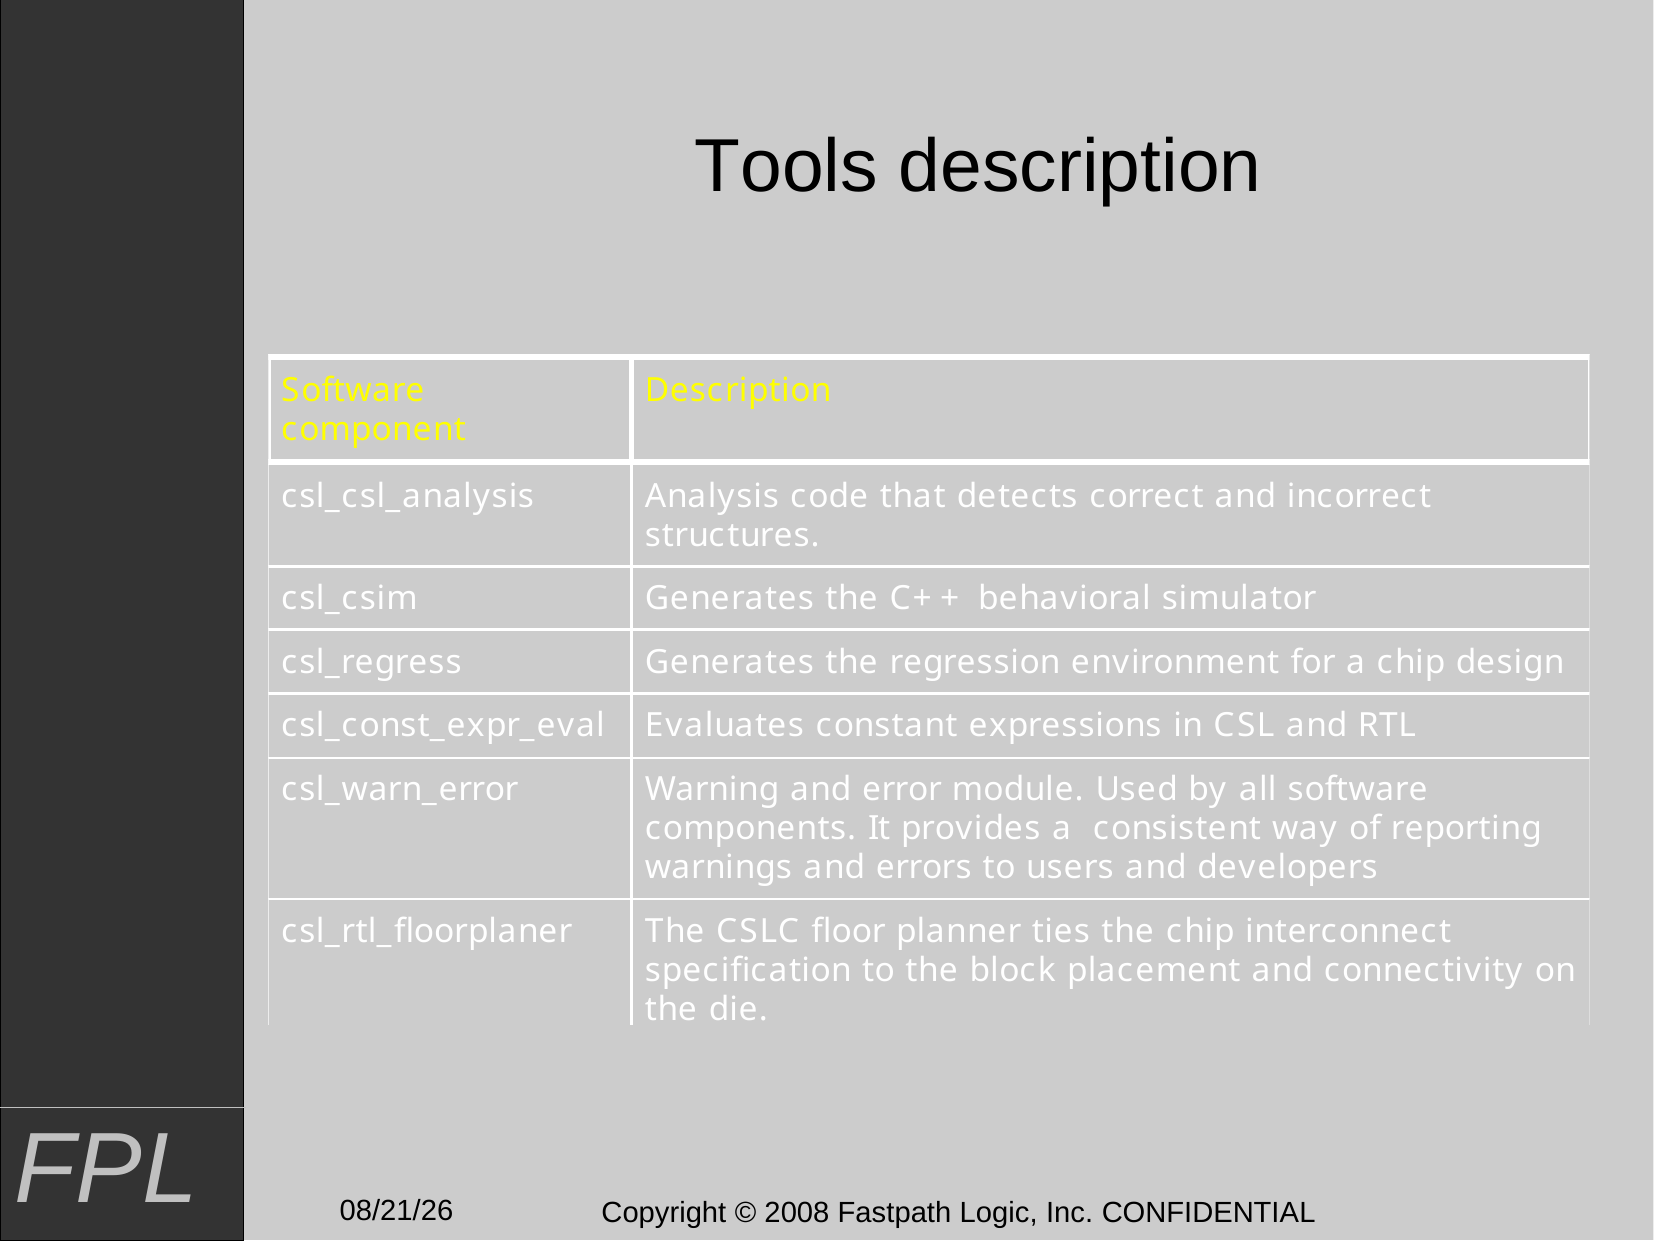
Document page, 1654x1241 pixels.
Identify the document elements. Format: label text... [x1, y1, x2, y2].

chart [268, 354, 1590, 1025]
title Tools description [427, 57, 1530, 274]
